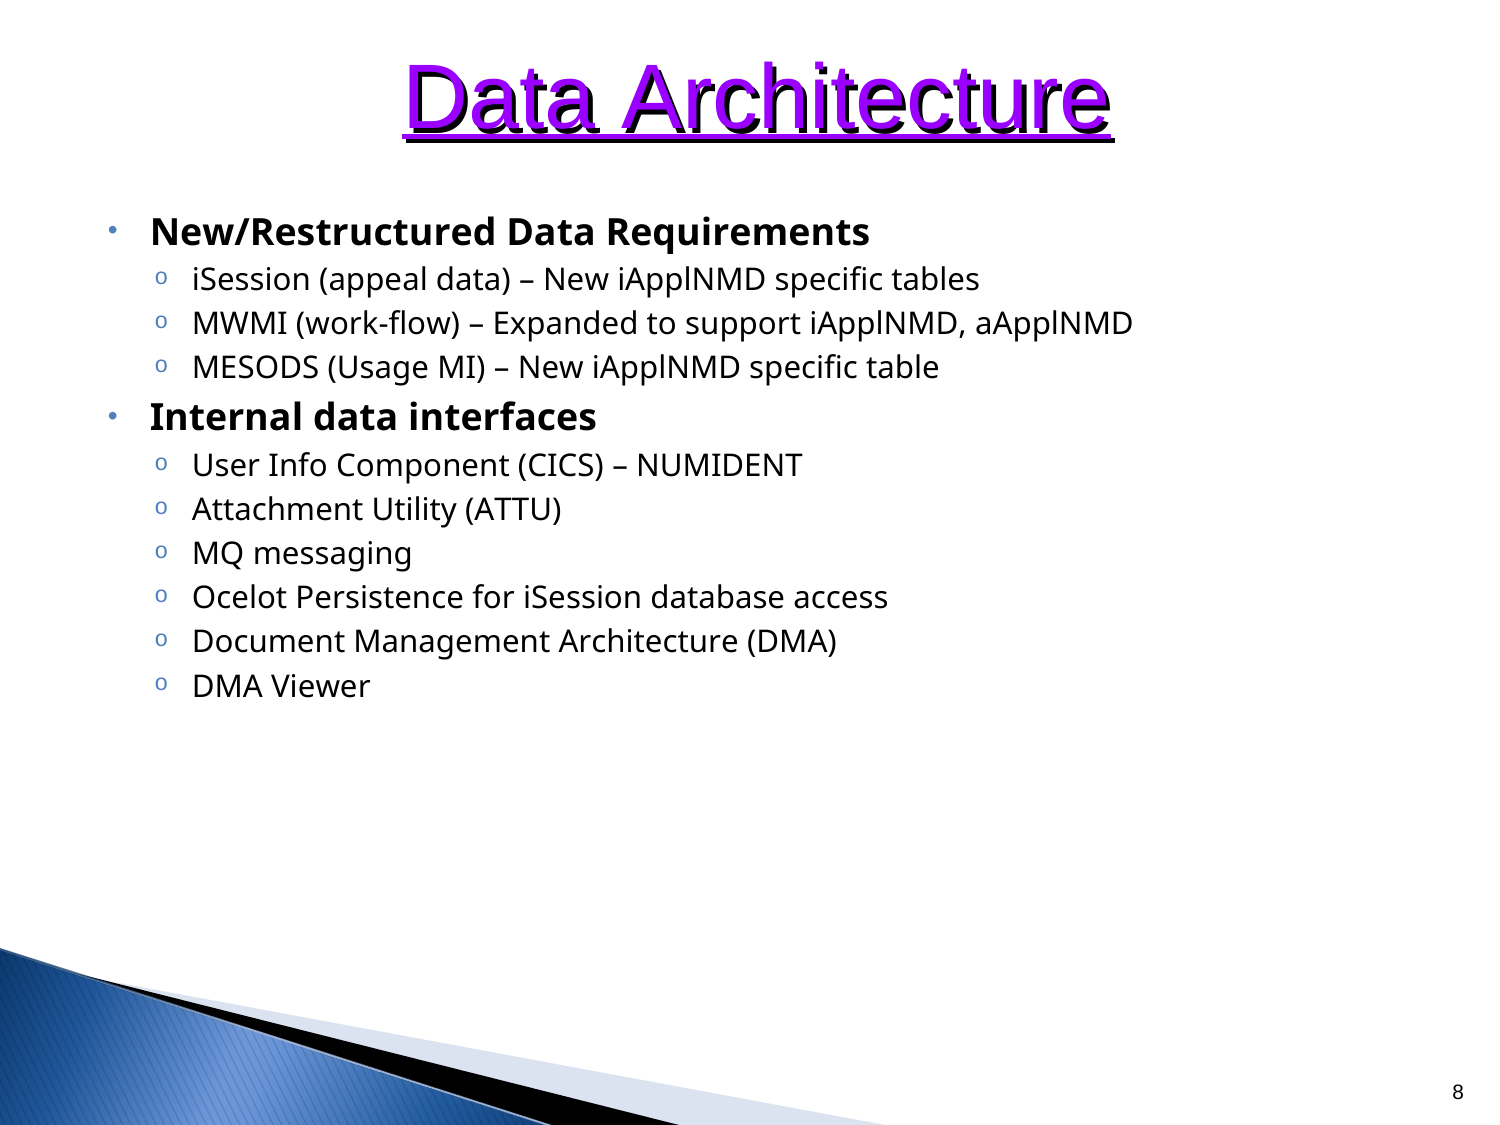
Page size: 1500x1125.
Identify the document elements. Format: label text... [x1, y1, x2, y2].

text_box <number> [1418, 1051, 1479, 1112]
text_box Data Architecture [193, 29, 1321, 155]
picture [0, 947, 558, 1125]
list New/Restructured Data Requirements iSession (appeal data) – New iApplNMD specific tables MWMI (work-flow) – Expanded to support iApplNMD, aApplNMD MESODS (Usage MI) – New iApplNMD specific table Internal data interfaces User Info Component (CICS) – NUMIDENT Attachment Utility (ATTU) MQ messaging Ocelot Persistence for iSession database access Document Management Architecture (DMA) DMA Viewer [75, 199, 1426, 975]
